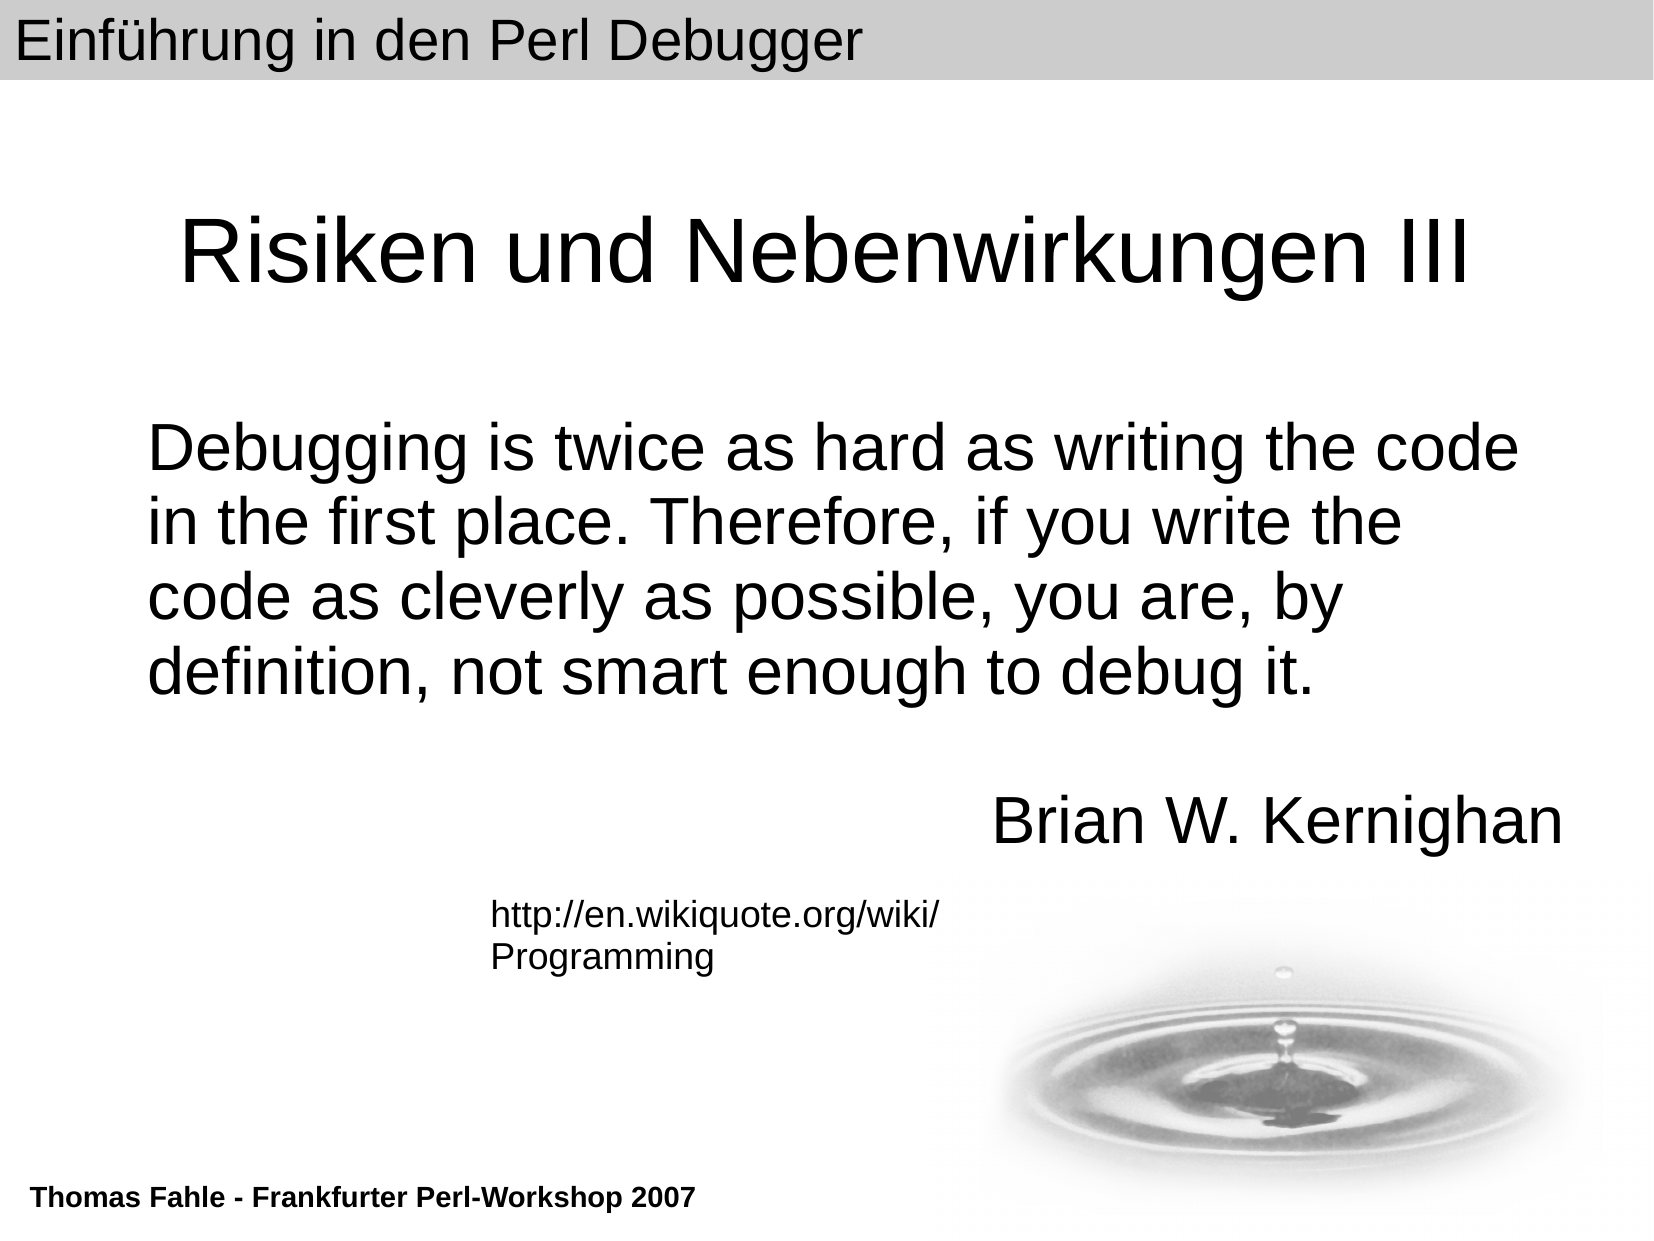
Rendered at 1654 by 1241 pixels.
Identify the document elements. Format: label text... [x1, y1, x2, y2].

text_box http://en.wikiquote.org/wiki/Programming [475, 885, 1178, 975]
title Risiken und Nebenwirkungen III [82, 147, 1571, 355]
subtitle Debugging is twice as hard as writing the code in the first place. Therefore, if you write the code as cleverly as possible, you are, by definition, not smart enough to debug it. Brian W. Kernighan [76, 367, 1565, 975]
picture [0, 80, 1654, 1241]
